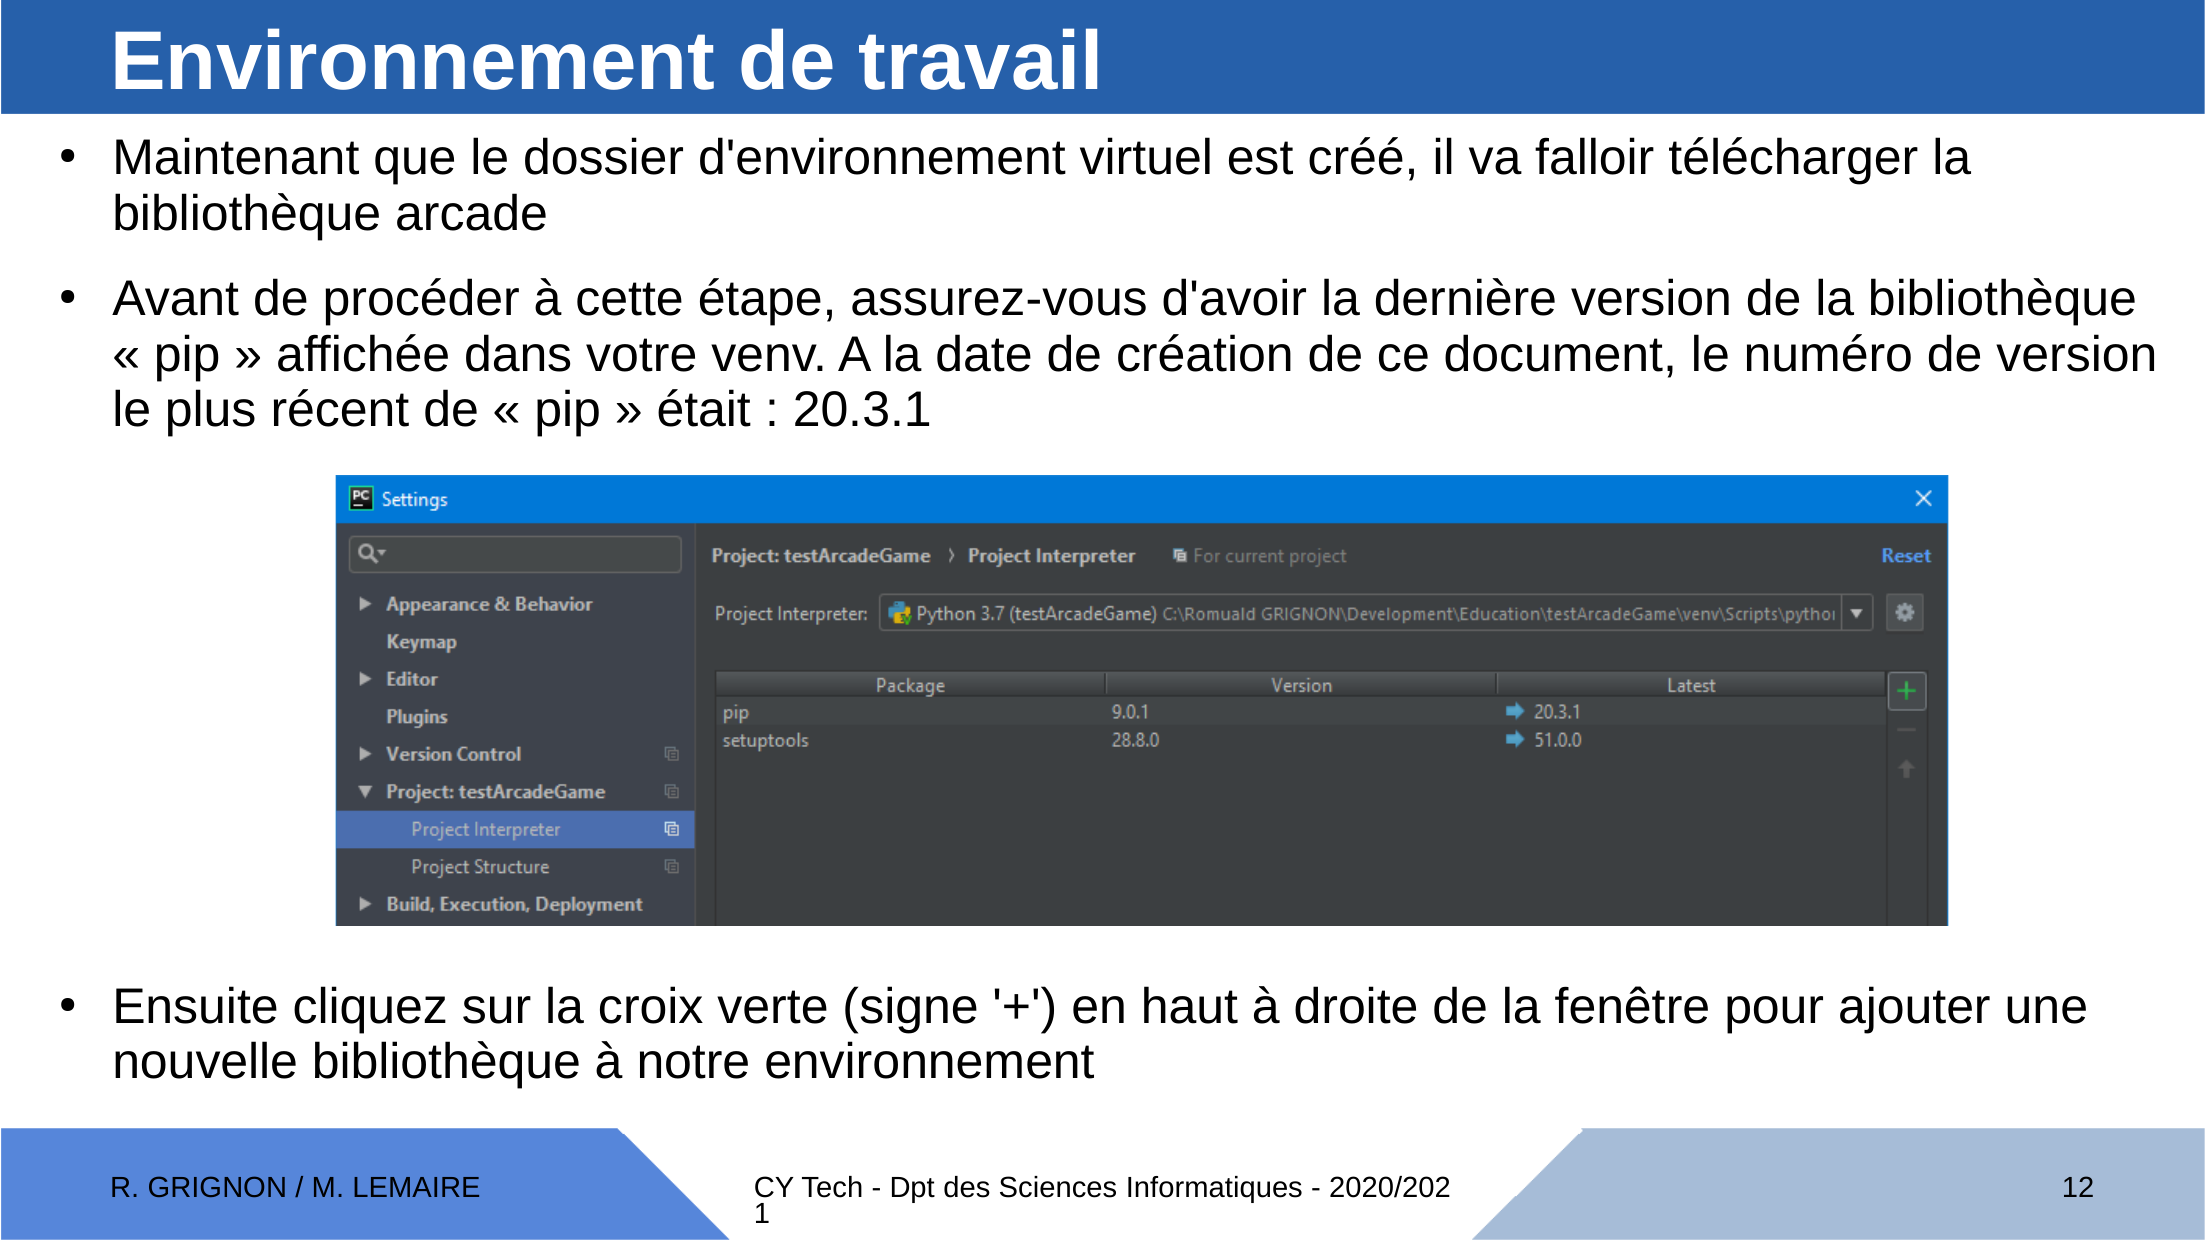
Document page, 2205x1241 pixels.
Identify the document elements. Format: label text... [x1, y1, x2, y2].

list Maintenant que le dossier d'environnement virtuel est créé, il va falloir télécharger la bibliothèque arcade Avant de procéder à cette étape, assurez-vous d'avoir la dernière version de la bibliothèque « pip » affichée dans votre venv. A la date de création de ce document, le numéro de version le plus récent de « pip » était : 20.3.1 Ensuite cliquez sur la croix verte (signe '+') en haut à droite de la fenêtre pour ajouter une nouvelle bibliothèque à notre environnement [41, 199, 2191, 1090]
title Environnement de travail [110, 49, 2095, 199]
picture [0, 0, 2205, 1241]
